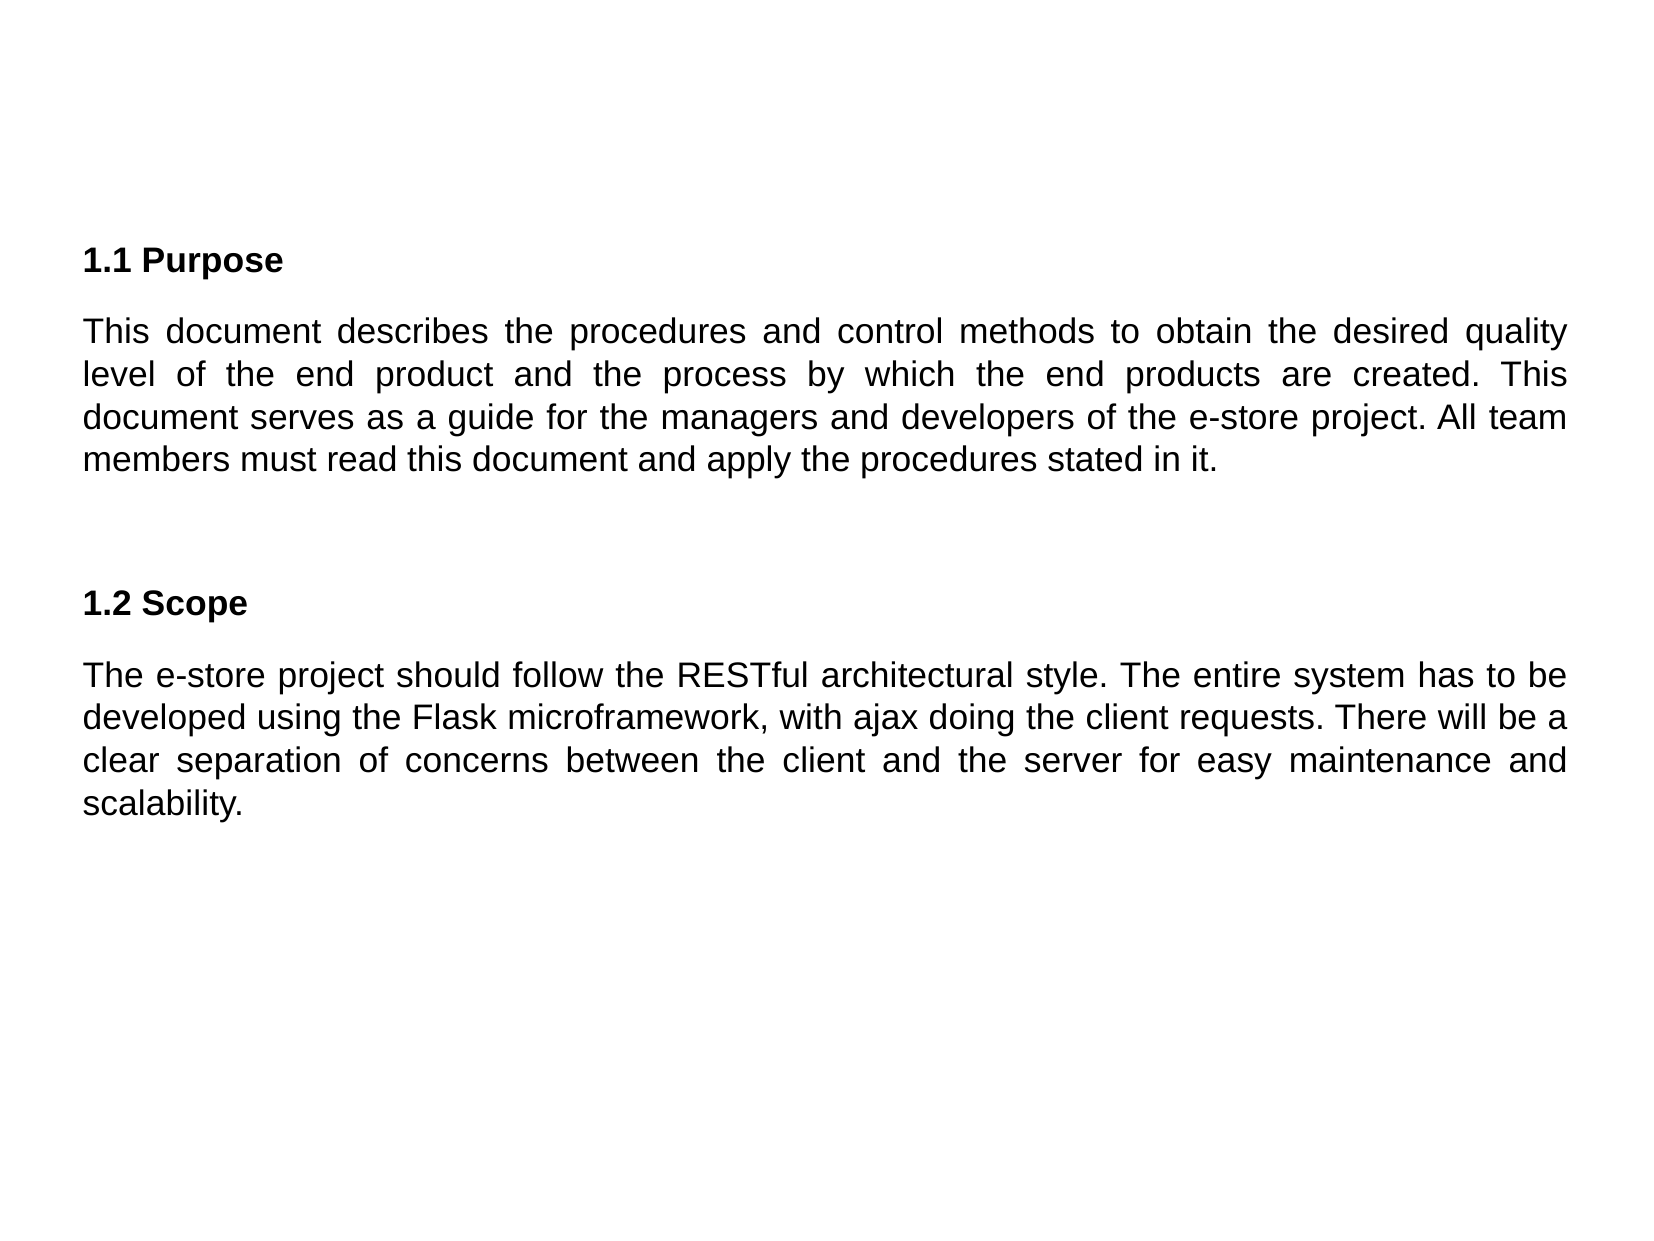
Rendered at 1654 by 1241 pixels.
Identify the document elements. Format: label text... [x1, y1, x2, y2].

subtitle 1.1 Purpose This document describes the procedures and control methods to obtain the desired quality level of the end product and the process by which the end products are created. This document serves as a guide for the managers and developers of the e-store project. All team members must read this document and apply the procedures stated in it. 1.2 Scope The e-store project should follow the RESTful architectural style. The entire system has to be developed using the Flask microframework, with ajax doing the client requests. There will be a clear separation of concerns between the client and the server for easy maintenance and scalability. [82, 49, 1571, 1010]
